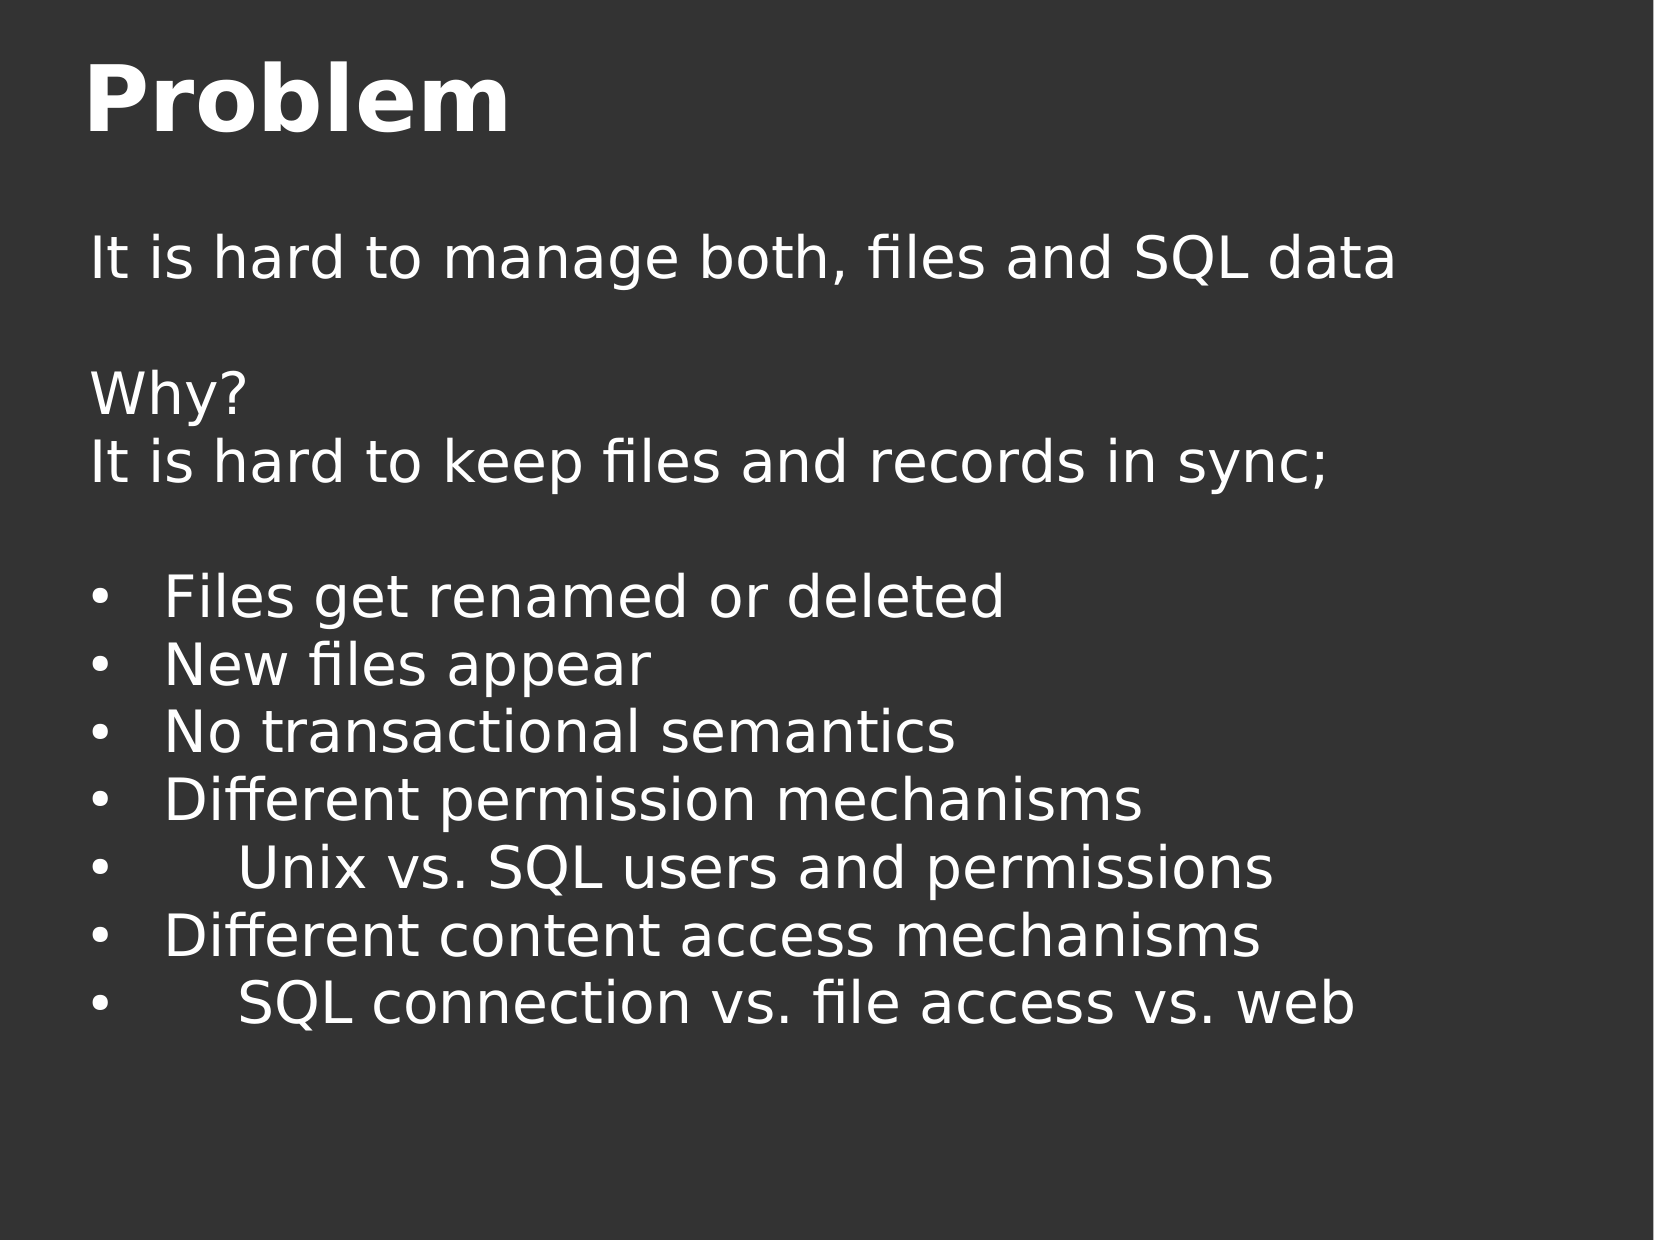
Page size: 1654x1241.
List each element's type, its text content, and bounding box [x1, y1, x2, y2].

text_box It is hard to manage both, files and SQL data Why? It is hard to keep files and records in sync; Files get renamed or deleted New files appear No transactional semantics Different permission mechanisms Unix vs. SQL users and permissions Different content access mechanisms SQL connection vs. file access vs. web [75, 217, 1538, 1113]
title Problem [82, 46, 1571, 154]
